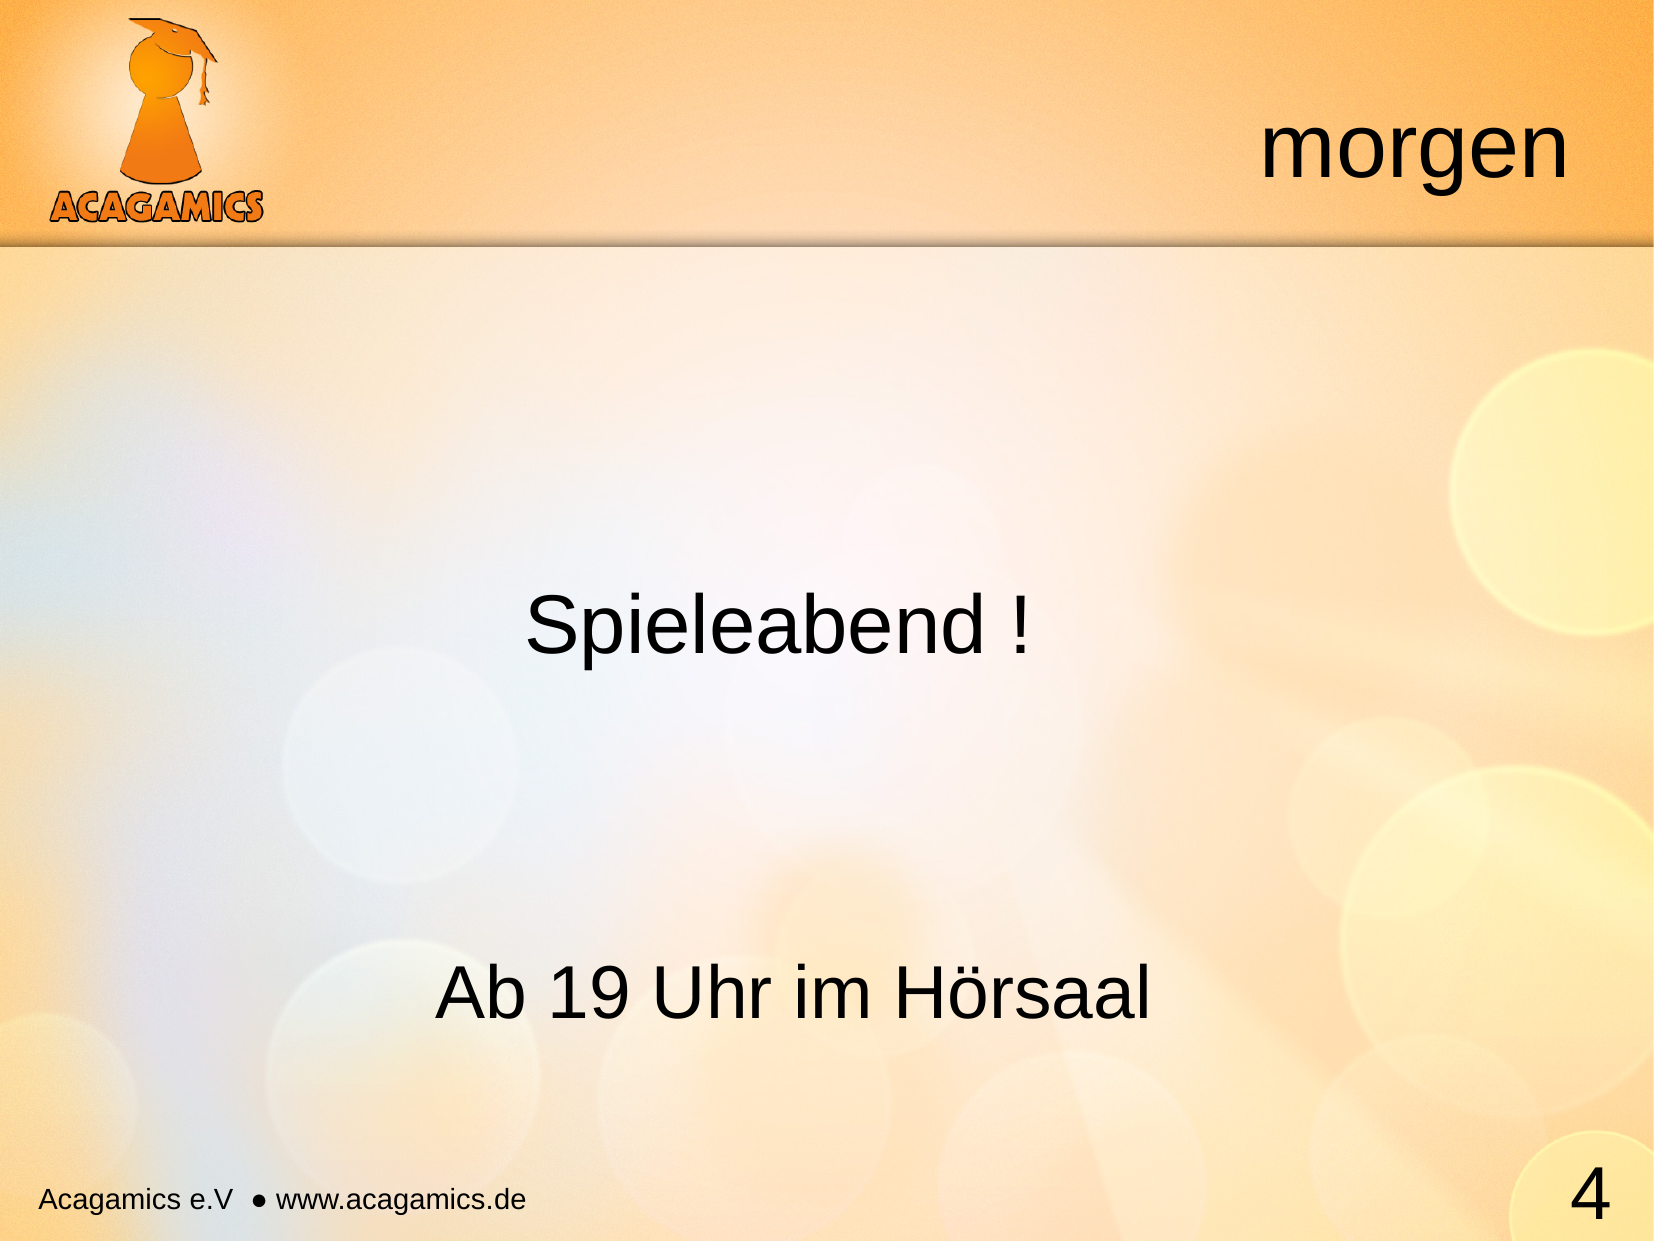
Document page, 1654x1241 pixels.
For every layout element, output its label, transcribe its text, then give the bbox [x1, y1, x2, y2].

subtitle Spieleabend ! Ab 19 Uhr im Hörsaal [82, 290, 1571, 1109]
picture [0, 0, 1654, 1241]
title morgen [324, 76, 1571, 216]
